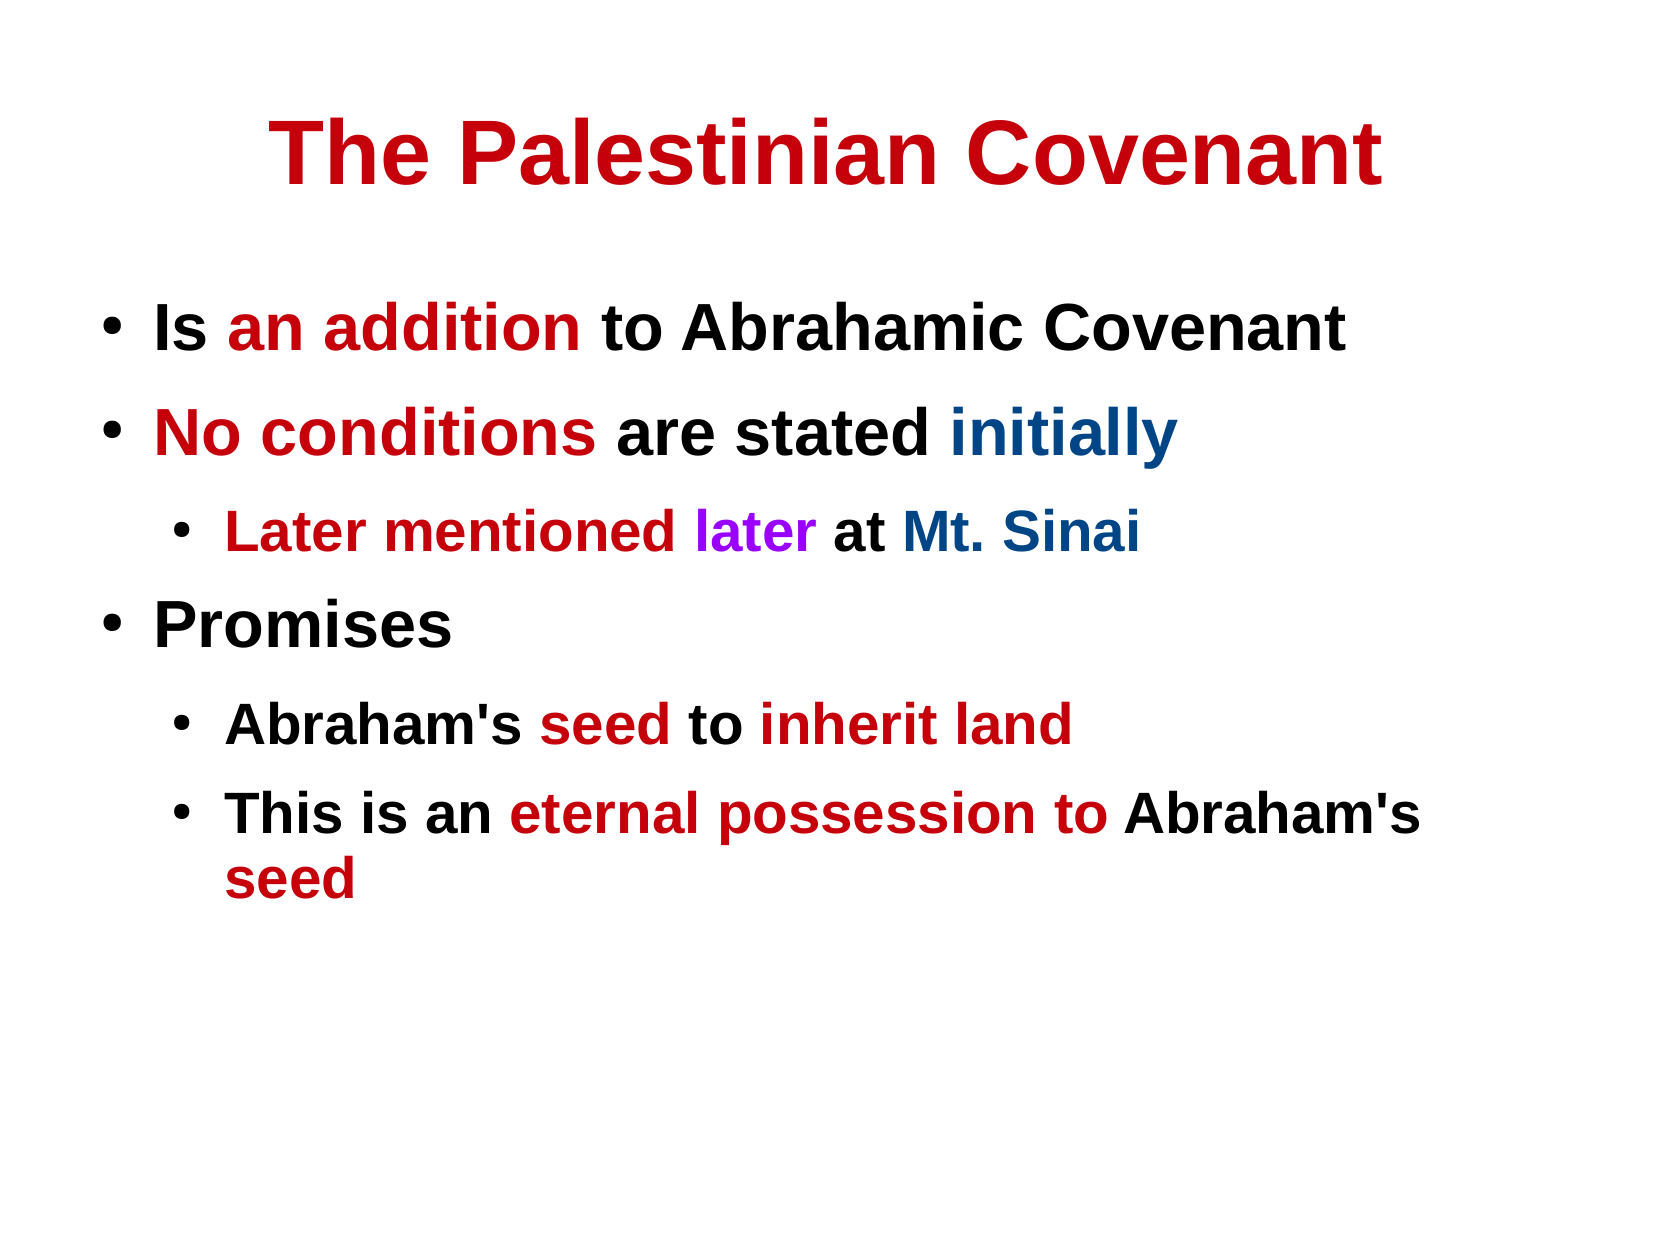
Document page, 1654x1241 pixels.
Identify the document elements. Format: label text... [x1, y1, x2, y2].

list Is an addition to Abrahamic Covenant No conditions are stated initially Later mentioned later at Mt. Sinai Promises Abraham's seed to inherit land This is an eternal possession to Abraham's seed [82, 290, 1571, 1109]
title The Palestinian Covenant [82, 49, 1571, 257]
